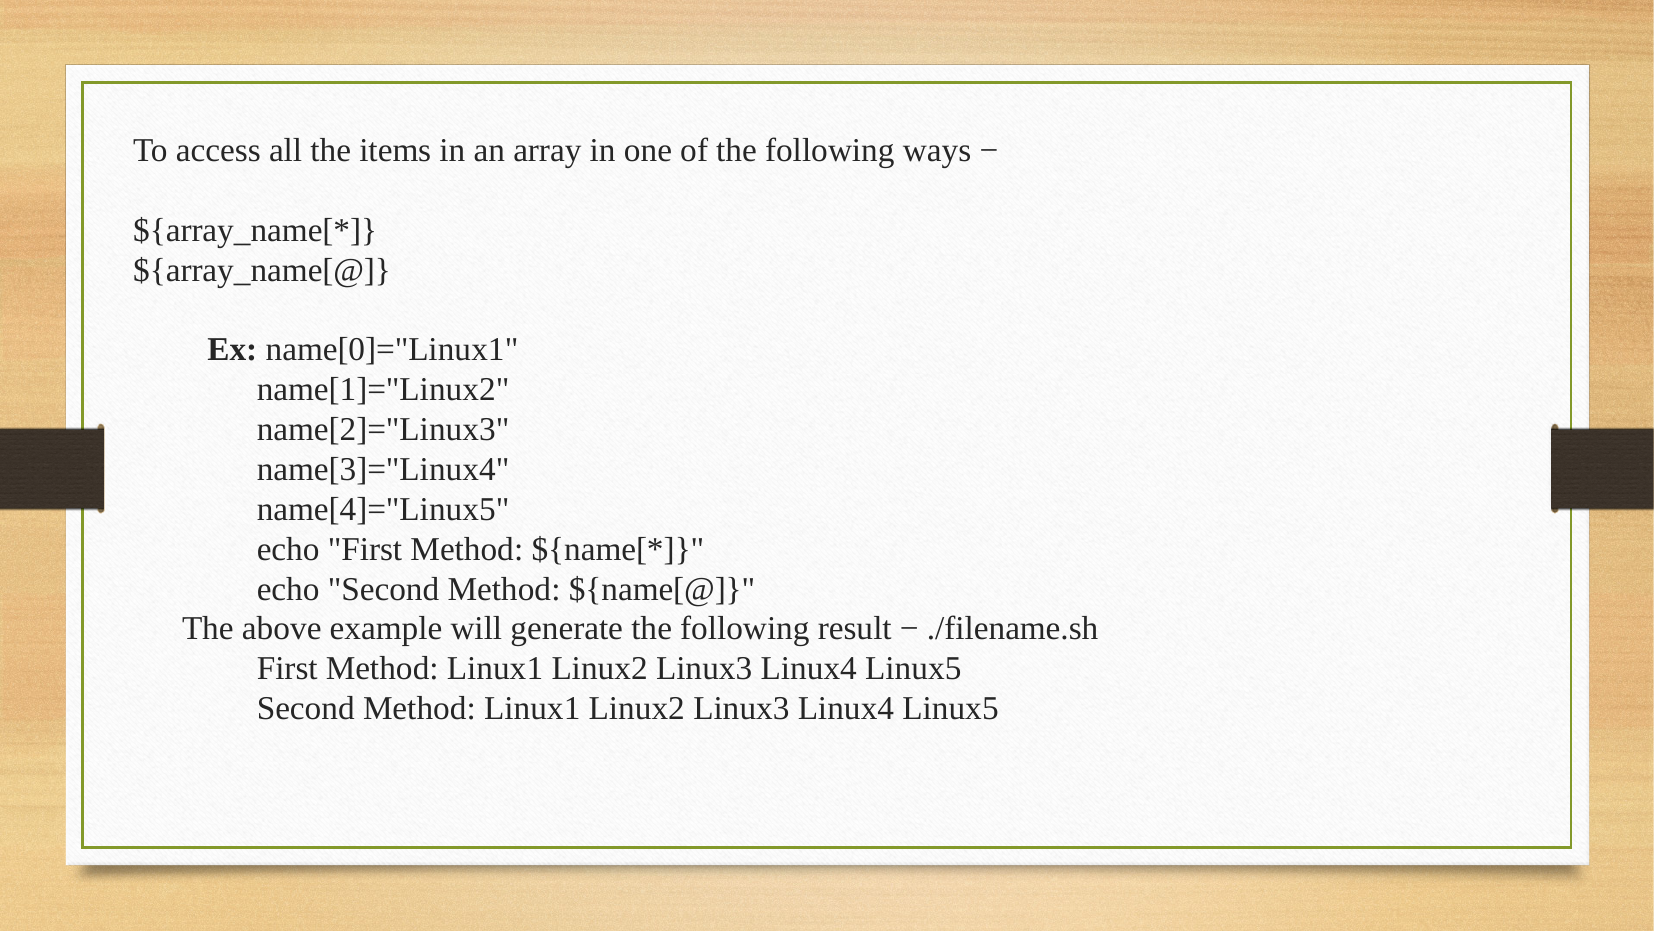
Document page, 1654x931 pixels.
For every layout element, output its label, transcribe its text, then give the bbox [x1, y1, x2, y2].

title To access all the items in an array in one of the following ways − ${array_name[*]} ${array_name[@]} Ex: name[0]="Linux1" name[1]="Linux2" name[2]="Linux3" name[3]="Linux4" name[4]="Linux5" echo "First Method: ${name[*]}" echo "Second Method: ${name[@]}" The above example will generate the following result − ./filename.sh First Method: Linux1 Linux2 Linux3 Linux4 Linux5 Second Method: Linux1 Linux2 Linux3 Linux4 Linux5 [118, 118, 1517, 857]
picture [0, 0, 1654, 931]
